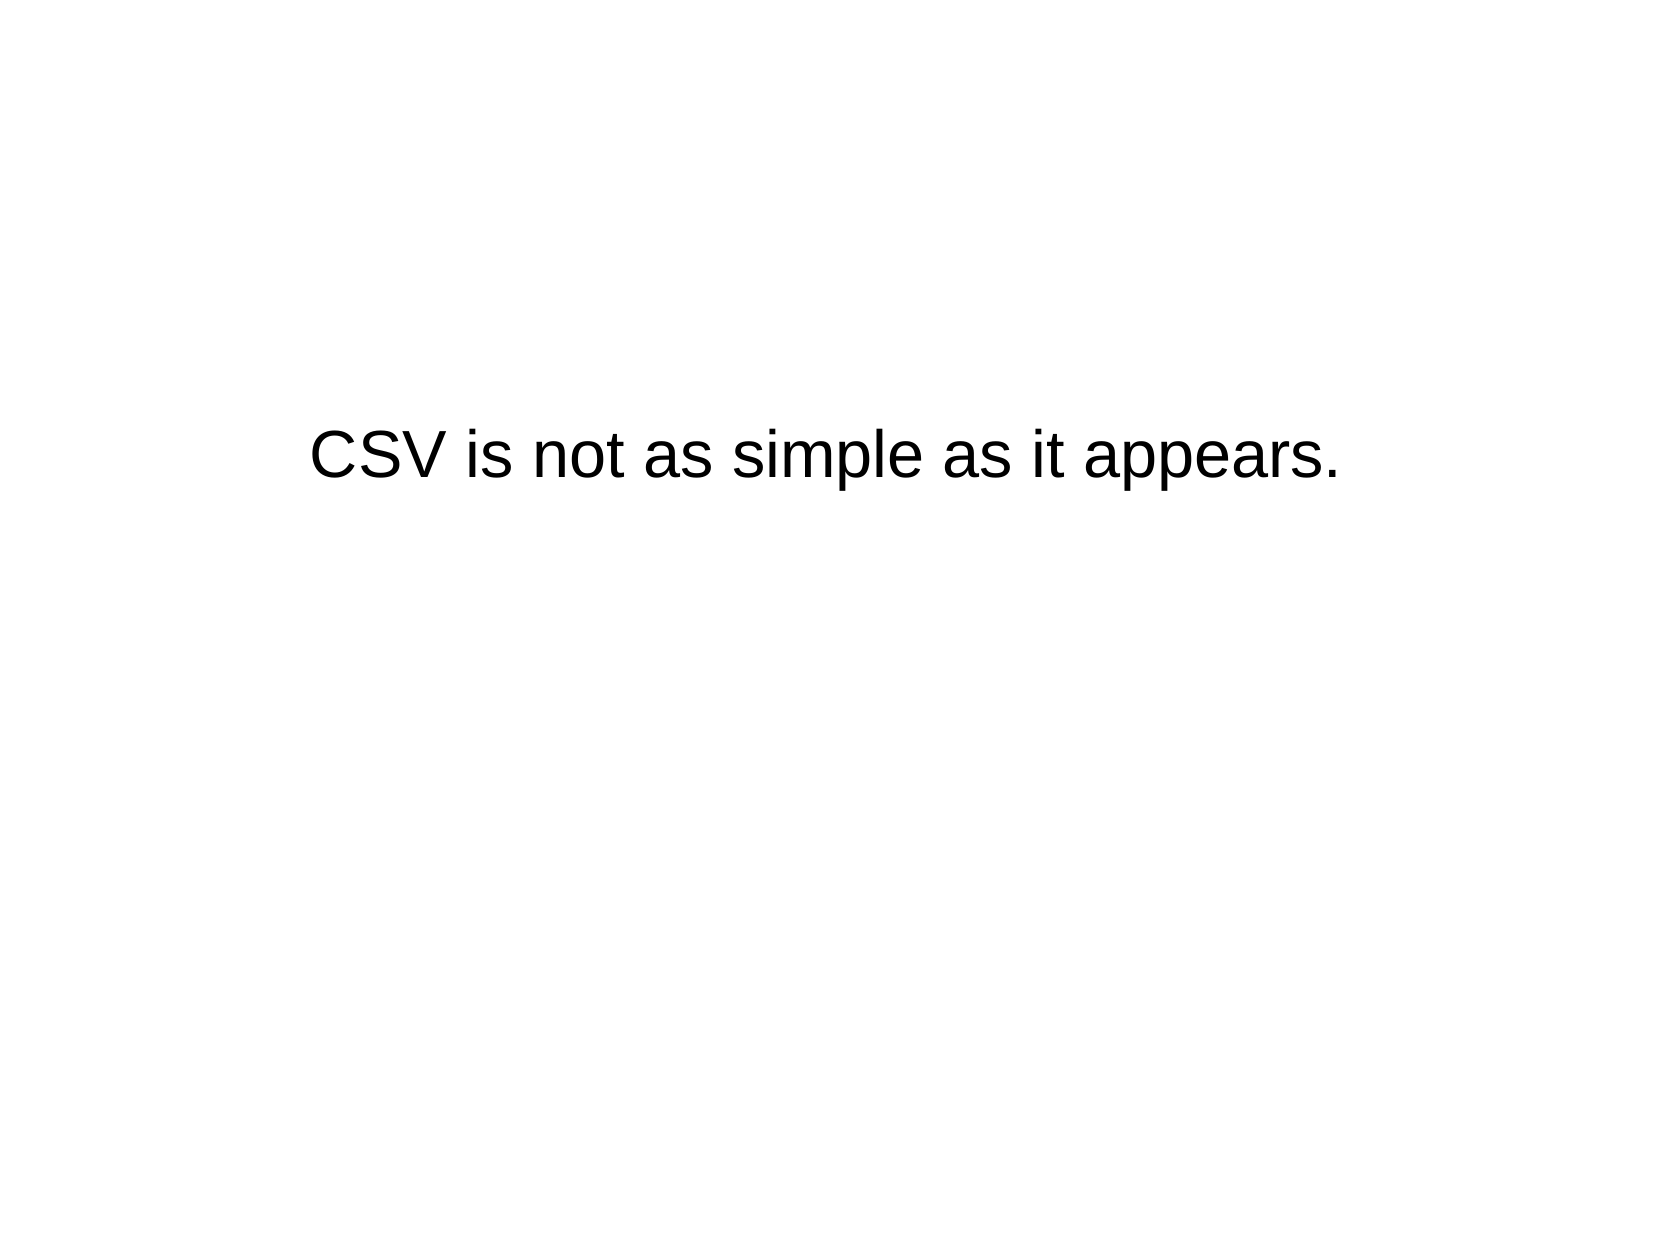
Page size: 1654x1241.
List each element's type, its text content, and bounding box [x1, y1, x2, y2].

subtitle CSV is not as simple as it appears. [82, 49, 1571, 1010]
